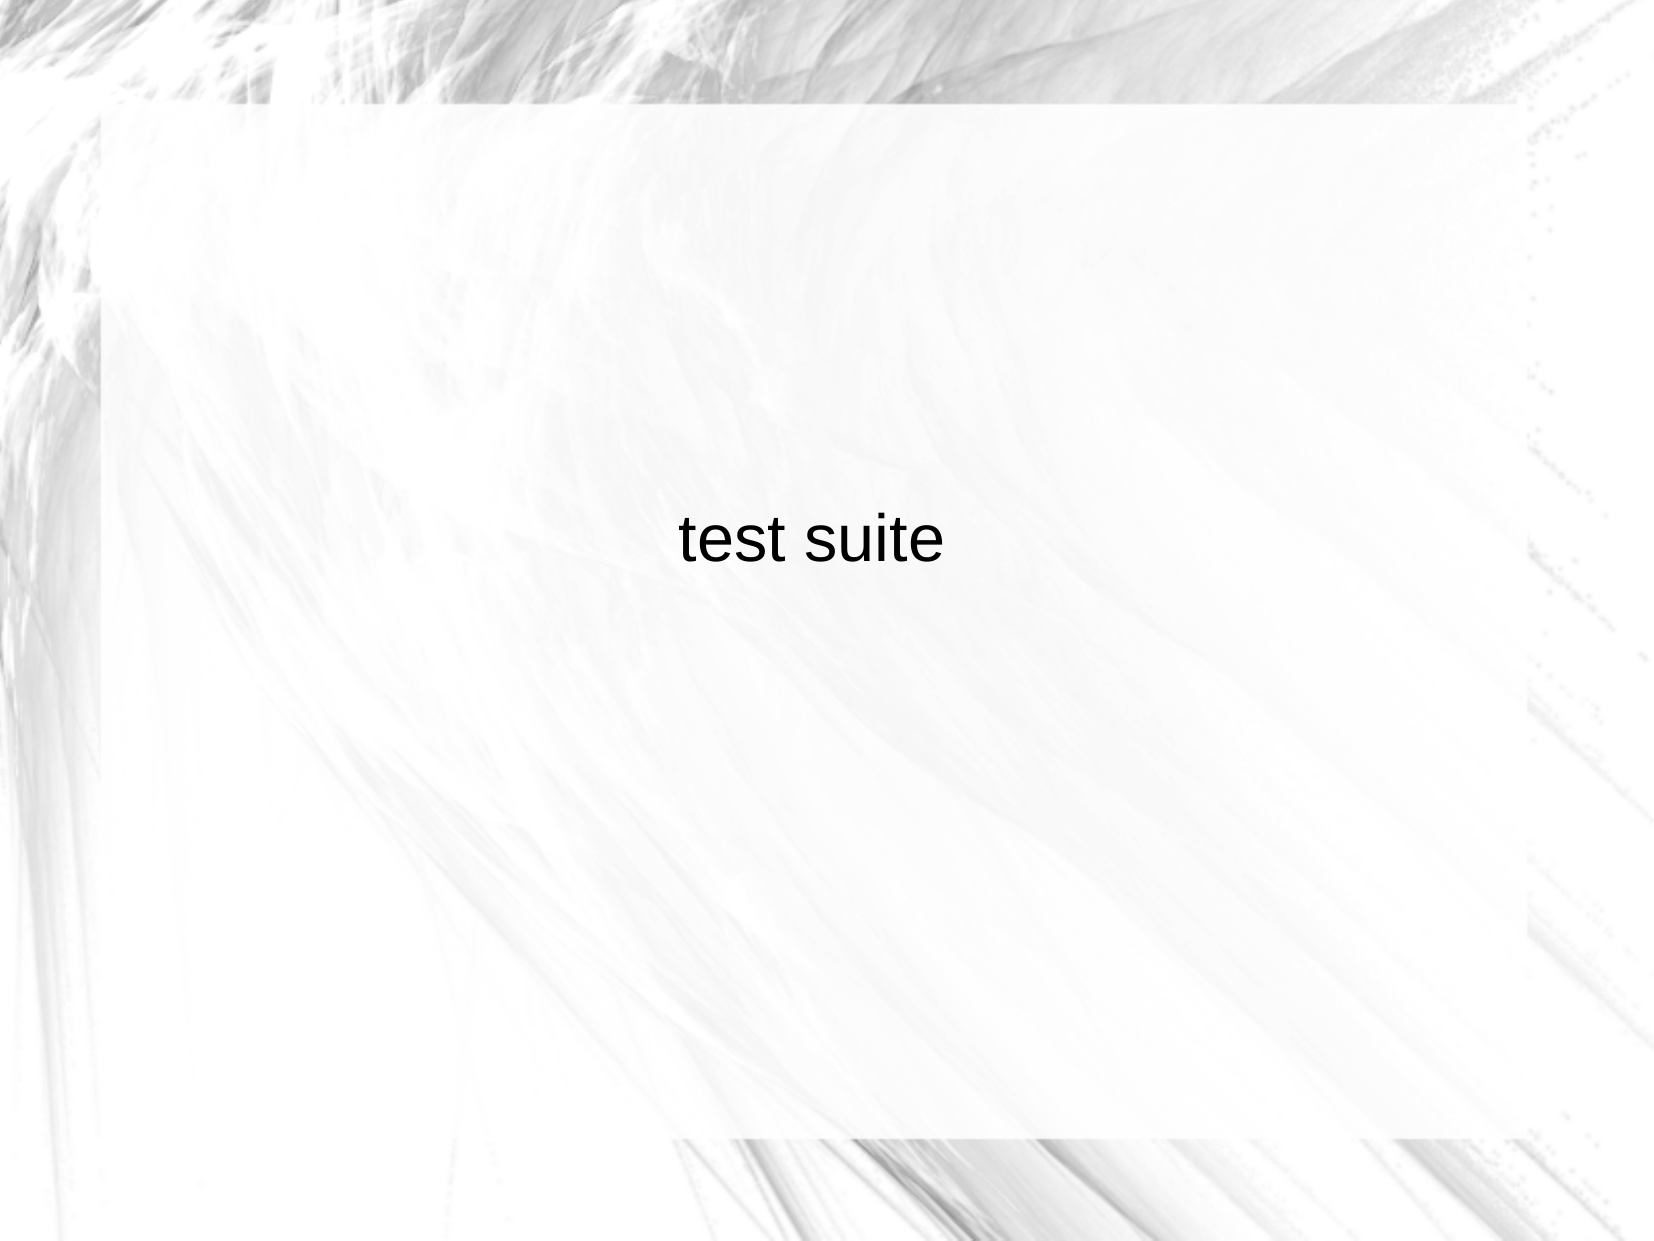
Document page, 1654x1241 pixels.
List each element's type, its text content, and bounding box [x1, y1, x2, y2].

picture [0, 0, 1654, 1241]
subtitle test suite [118, 112, 1506, 1039]
